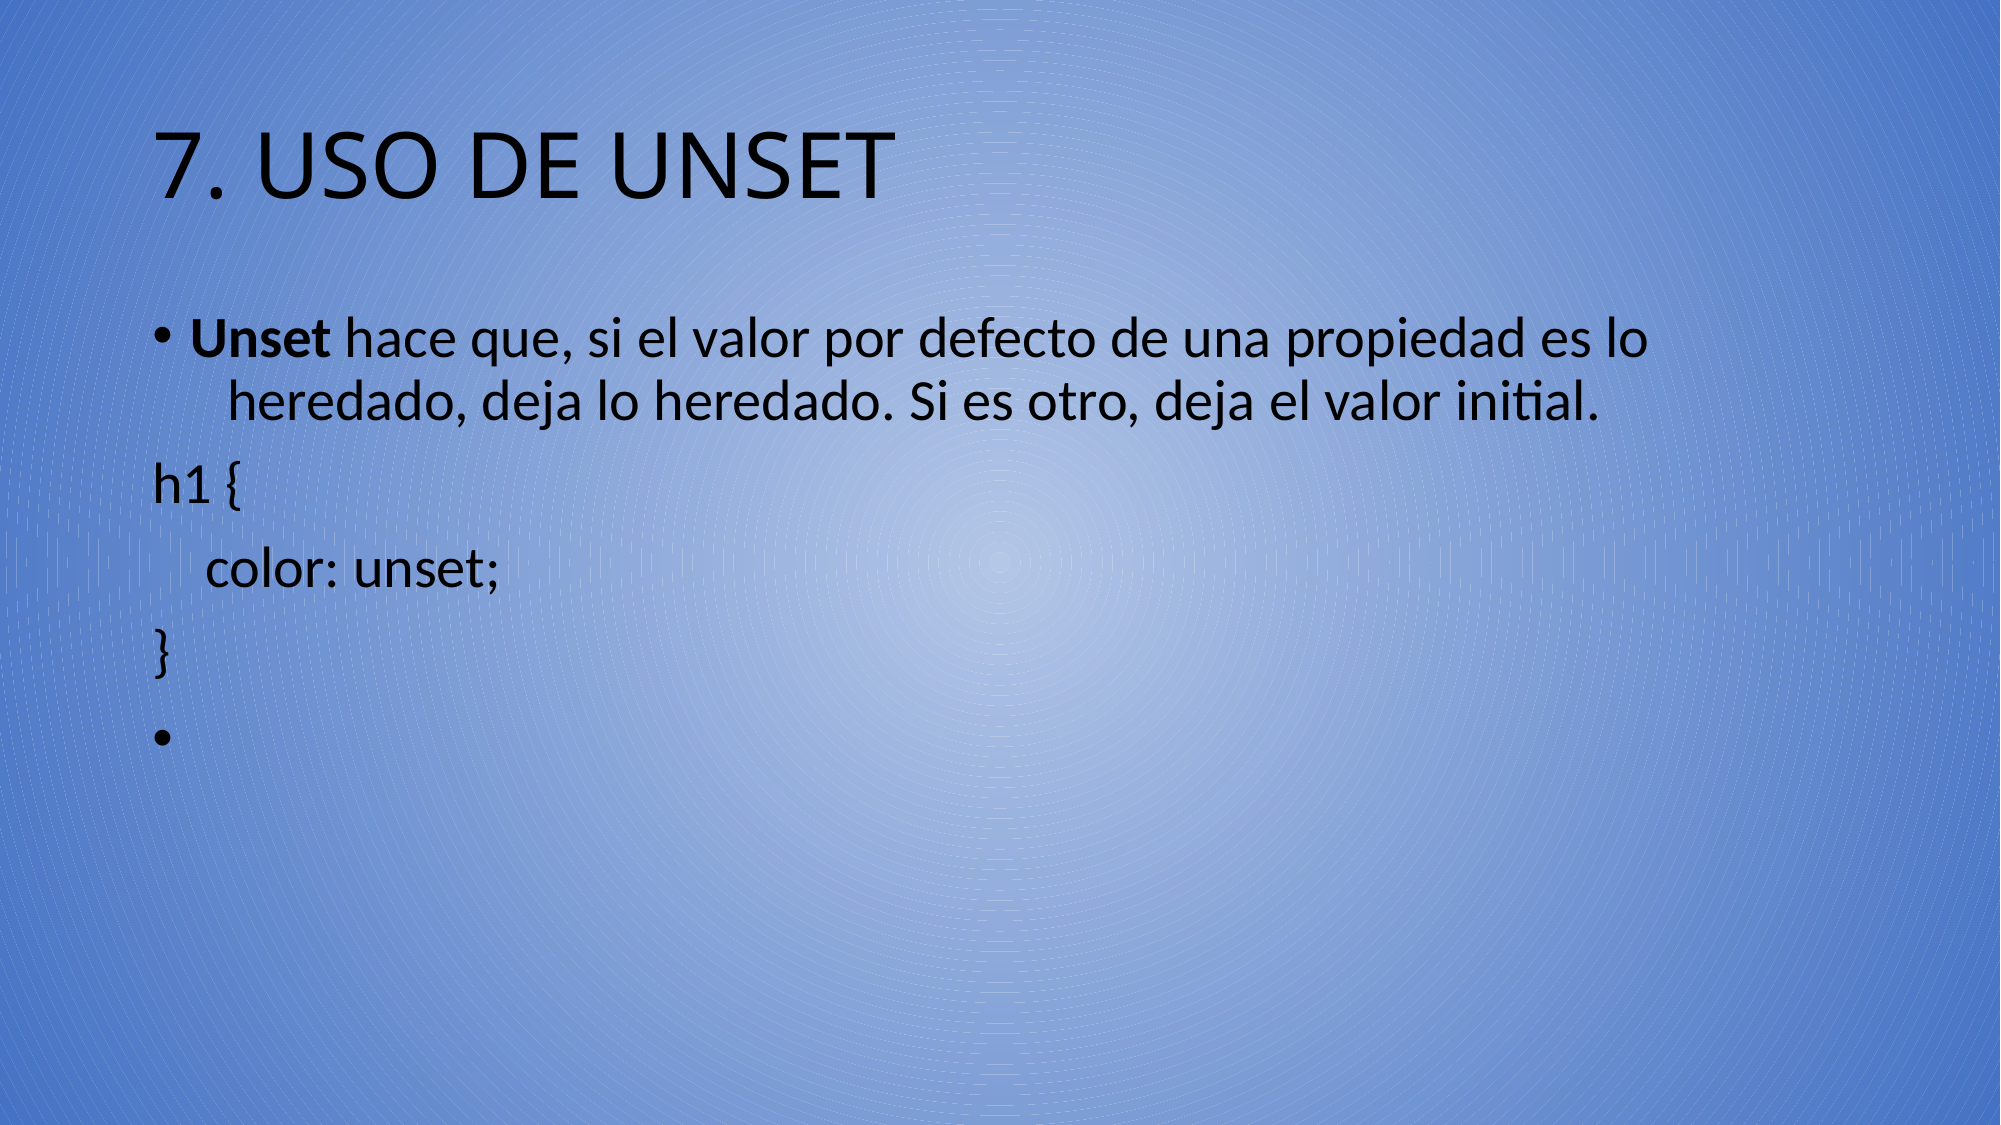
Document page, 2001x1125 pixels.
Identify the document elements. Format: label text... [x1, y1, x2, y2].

title 7. USO DE UNSET [137, 59, 1863, 278]
list Unset hace que, si el valor por defecto de una propiedad es lo heredado, deja lo heredado. Si es otro, deja el valor initial. h1 { color: unset; } [137, 299, 1863, 1014]
